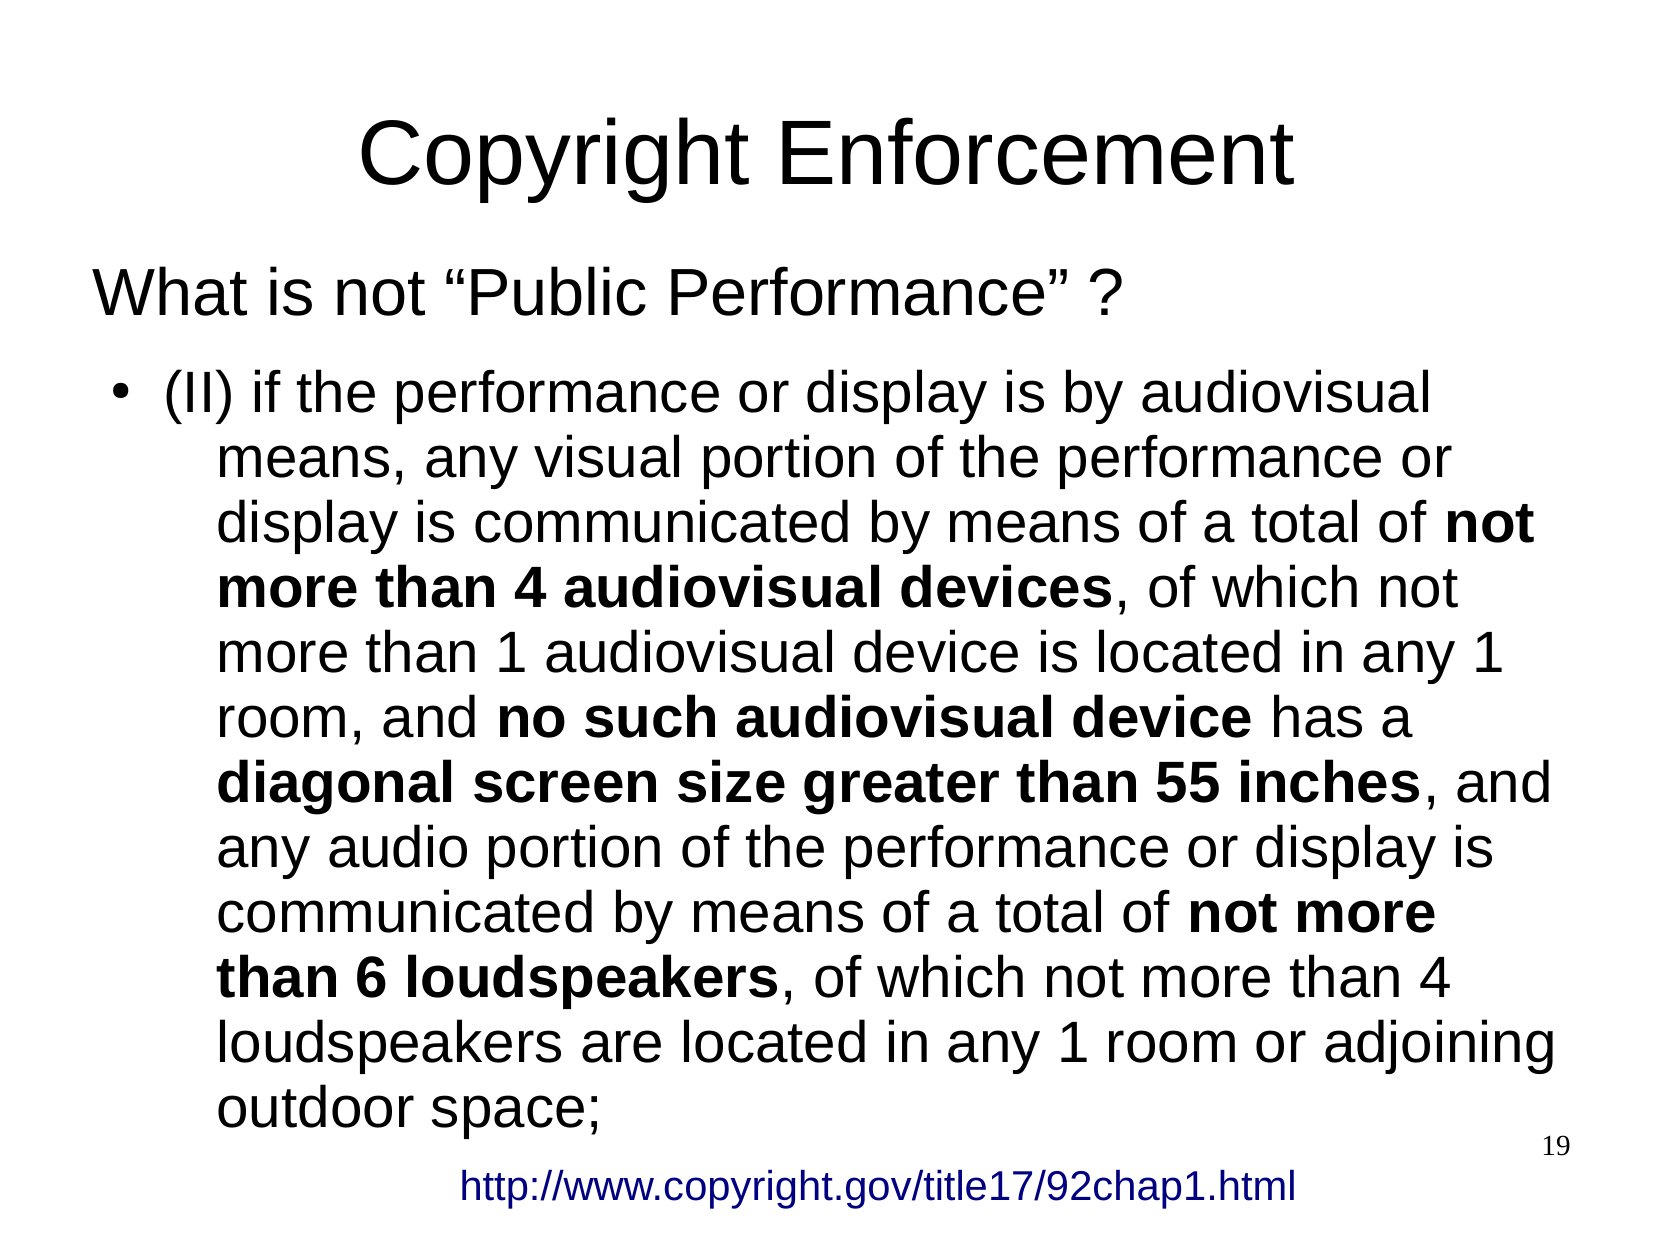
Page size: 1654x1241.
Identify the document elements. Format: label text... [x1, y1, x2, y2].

text_box http://www.copyright.gov/title17/92chap1.html [444, 1155, 1351, 1218]
list What is not “Public Performance” ? (II) if the performance or display is by audiovisual means, any visual portion of the performance or display is communicated by means of a total of not more than 4 audiovisual devices, of which not more than 1 audiovisual device is located in any 1 room, and no such audiovisual device has a diagonal screen size greater than 55 inches, and any audio portion of the performance or display is communicated by means of a total of not more than 6 loudspeakers, of which not more than 4 loudspeakers are located in any 1 room or adjoining outdoor space; [75, 255, 1564, 1140]
title Copyright Enforcement [82, 49, 1571, 257]
